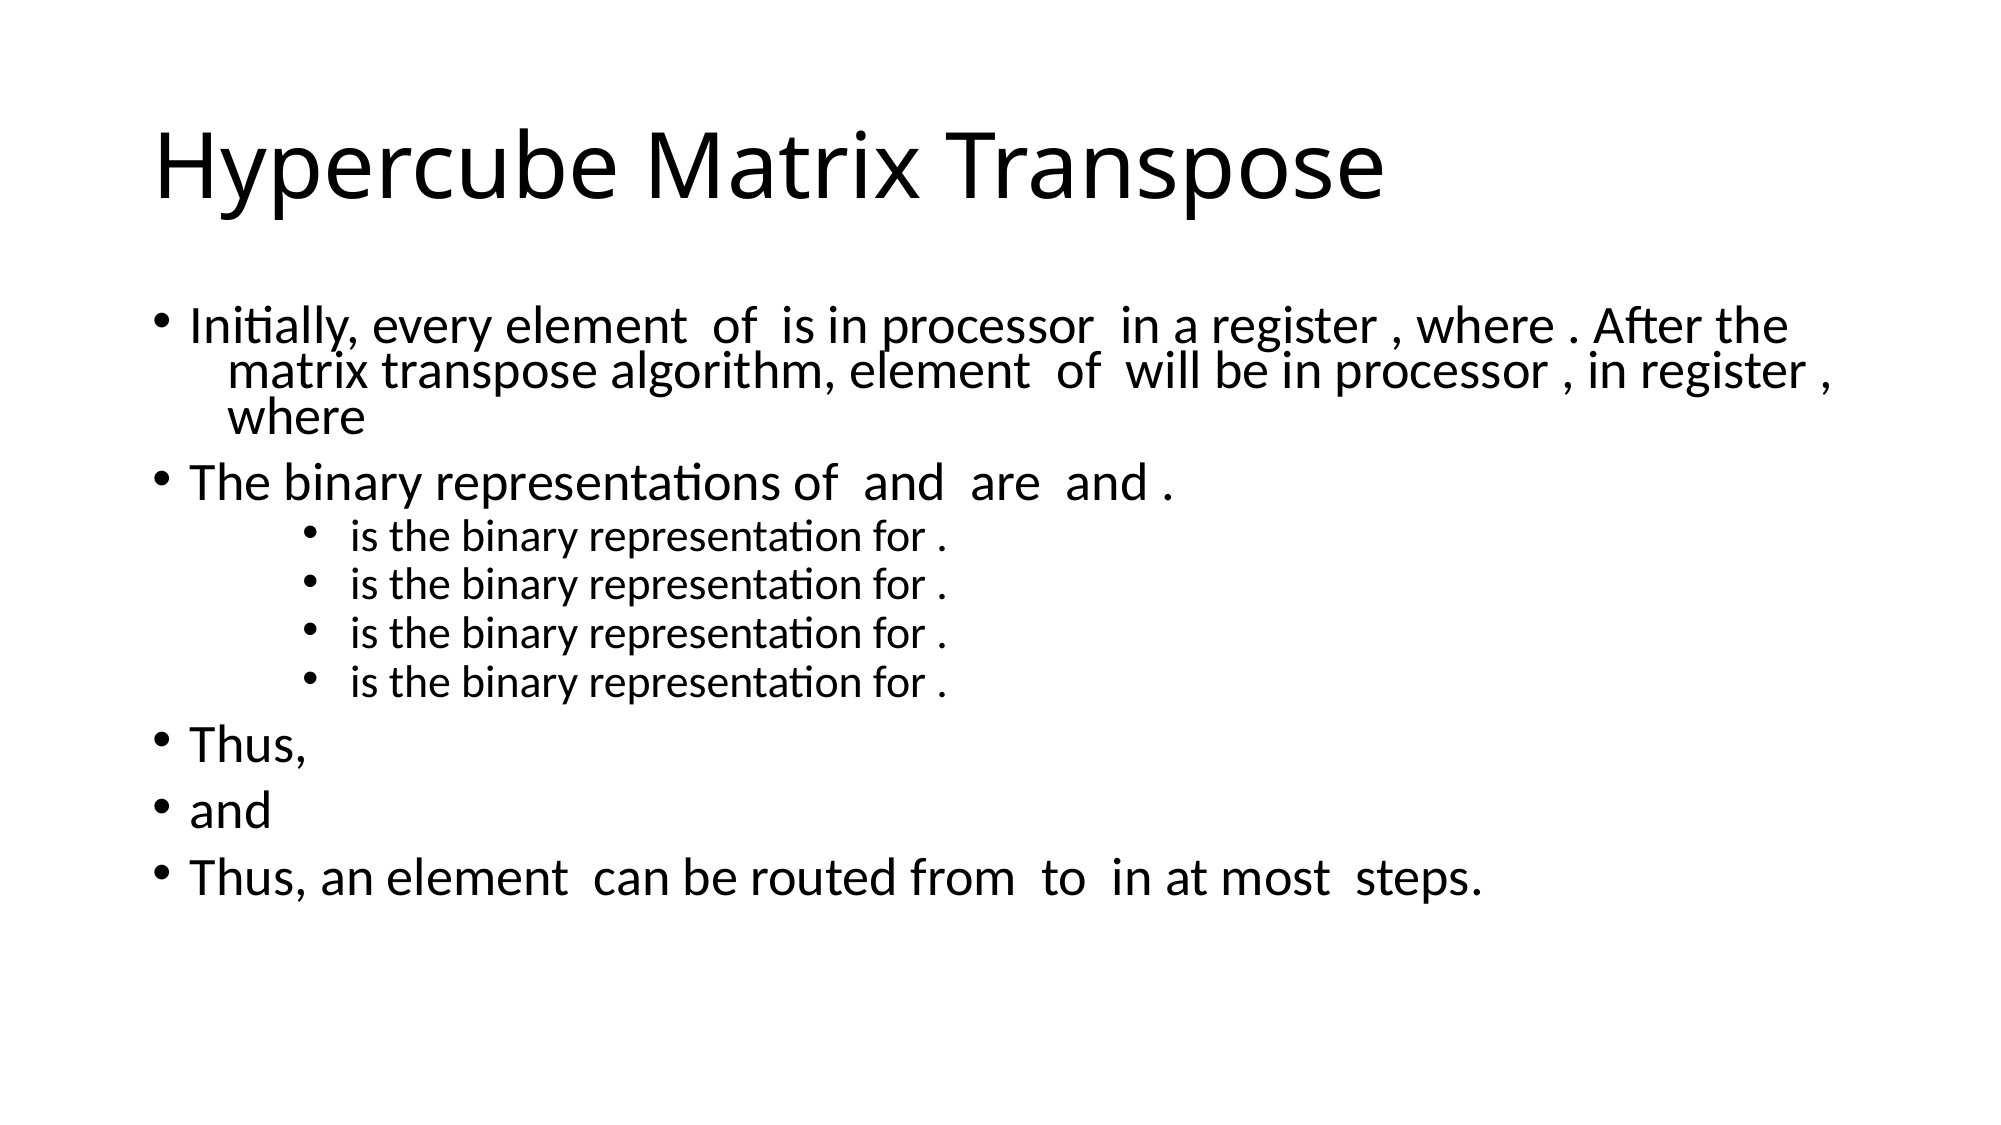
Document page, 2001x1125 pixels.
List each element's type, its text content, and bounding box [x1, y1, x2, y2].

list Initially, every element of is in processor in a register , where . After the matrix transpose algorithm, element of will be in processor , in register , where The binary representations of and are and . is the binary representation for . is the binary representation for . is the binary representation for . is the binary representation for . Thus, and Thus, an element can be routed from to in at most steps. [137, 299, 1863, 1014]
title Hypercube Matrix Transpose [137, 59, 1863, 278]
